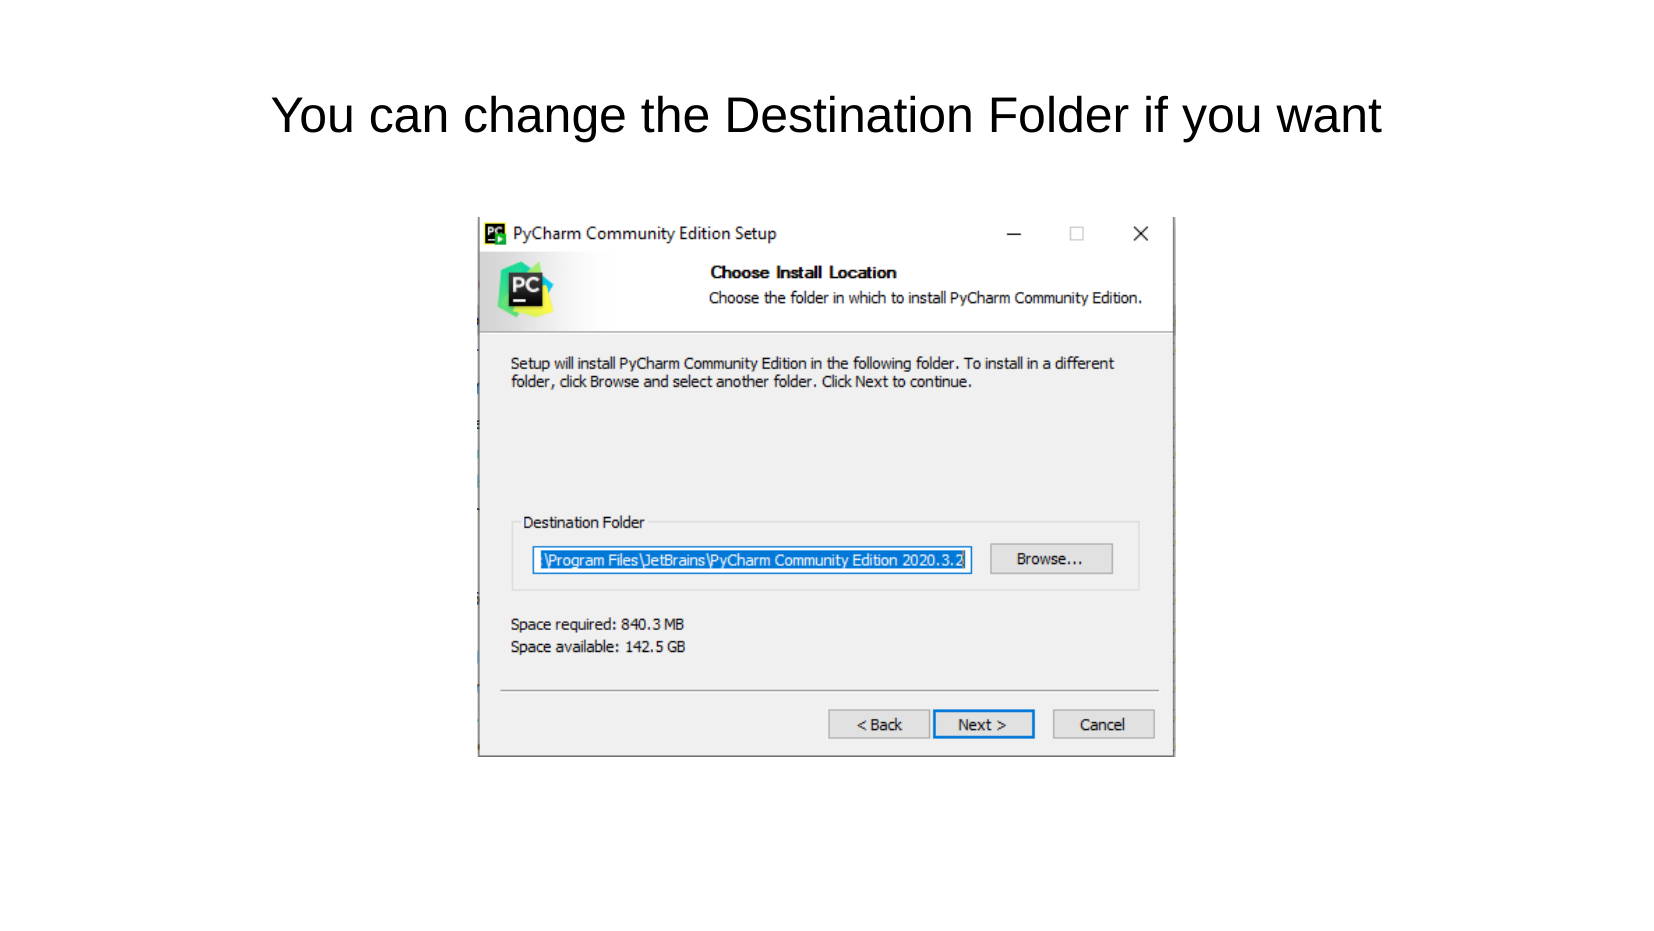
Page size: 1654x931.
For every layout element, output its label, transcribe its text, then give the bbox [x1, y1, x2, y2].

title You can change the Destination Folder if you want [82, 37, 1571, 193]
picture [477, 217, 1176, 758]
